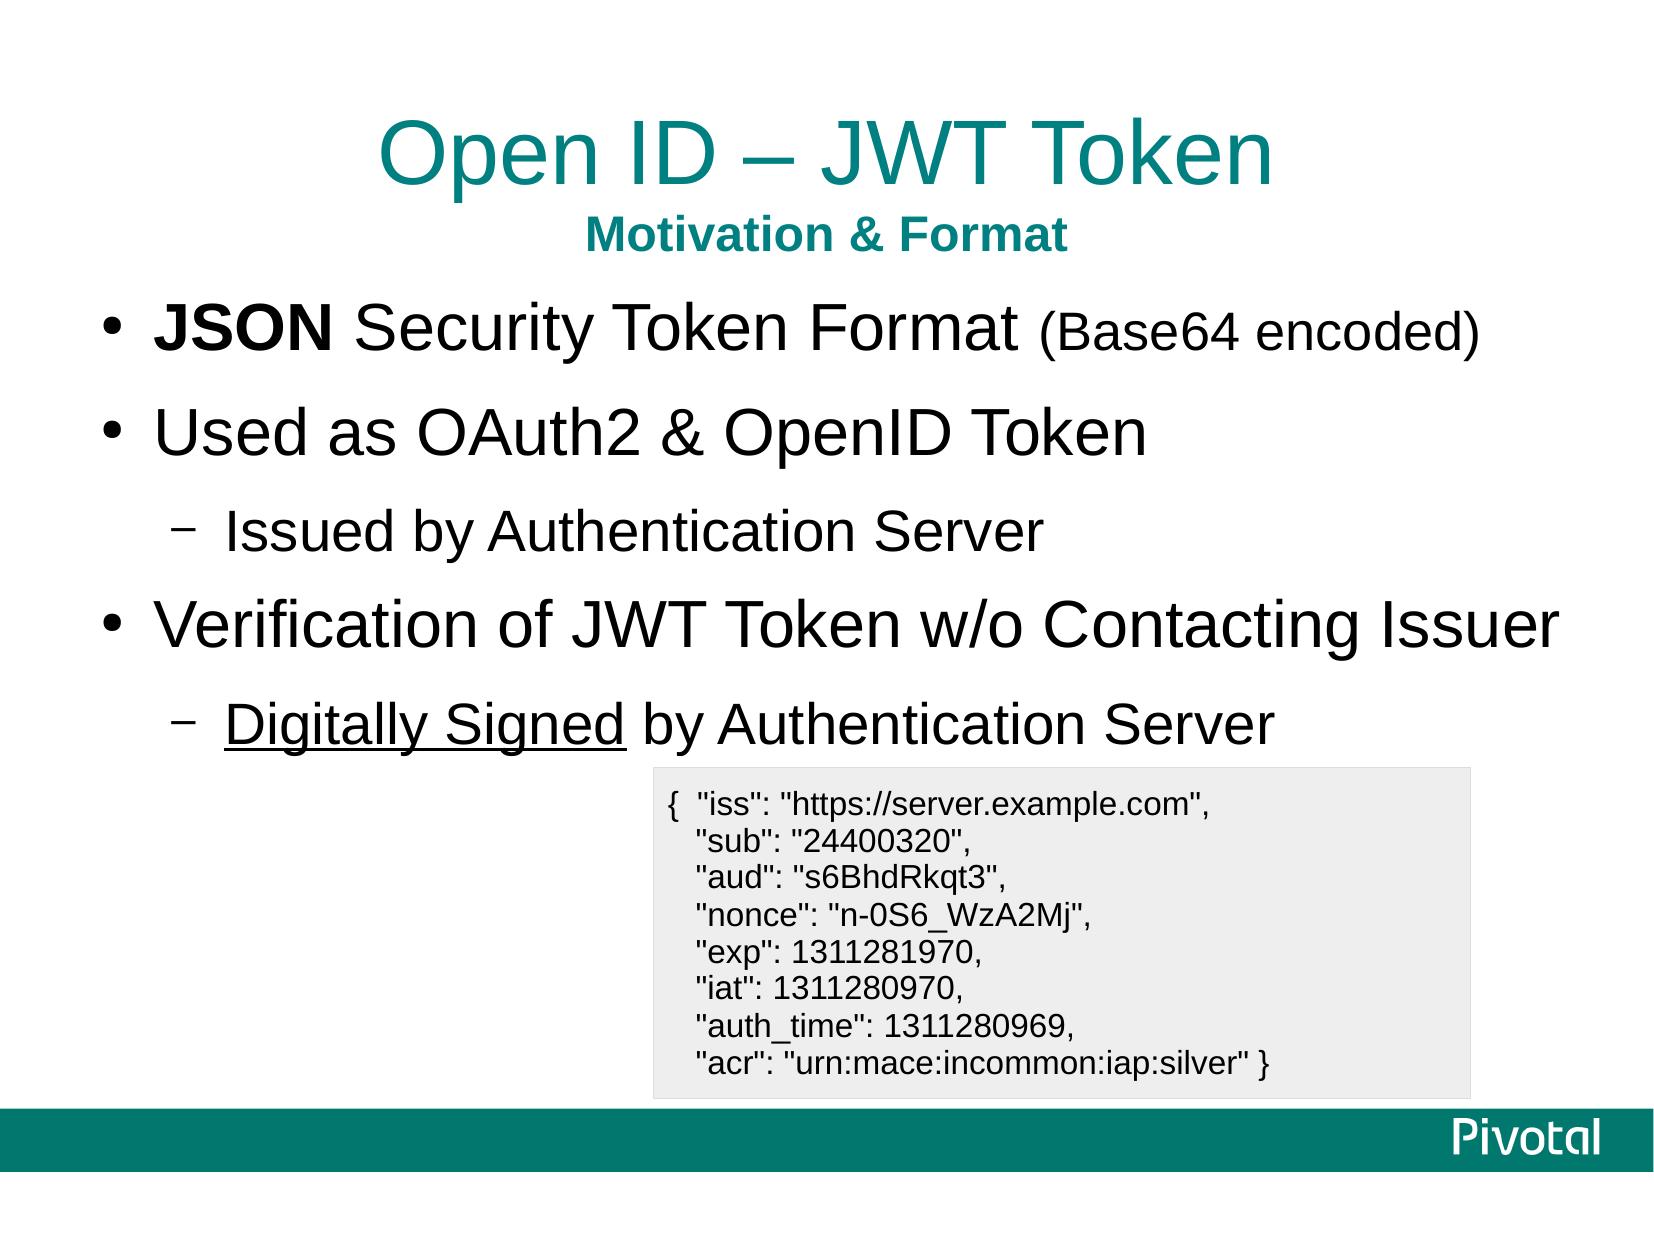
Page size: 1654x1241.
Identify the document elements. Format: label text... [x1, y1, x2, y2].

text_box Motivation & Format [0, 198, 1654, 274]
text_box { "iss": "https://server.example.com", "sub": "24400320", "aud": "s6BhdRkqt3", "nonce": "n-0S6_WzA2Mj", "exp": 1311281970, "iat": 1311280970, "auth_time": 1311280969, "acr": "urn:mace:incommon:iap:silver" } [653, 767, 1471, 1099]
list JSON Security Token Format (Base64 encoded) Used as OAuth2 & OpenID Token Issued by Authentication Server Verification of JWT Token w/o Contacting Issuer Digitally Signed by Authentication Server [82, 290, 1571, 1109]
picture [1452, 1115, 1601, 1158]
title Open ID – JWT Token [82, 49, 1571, 198]
